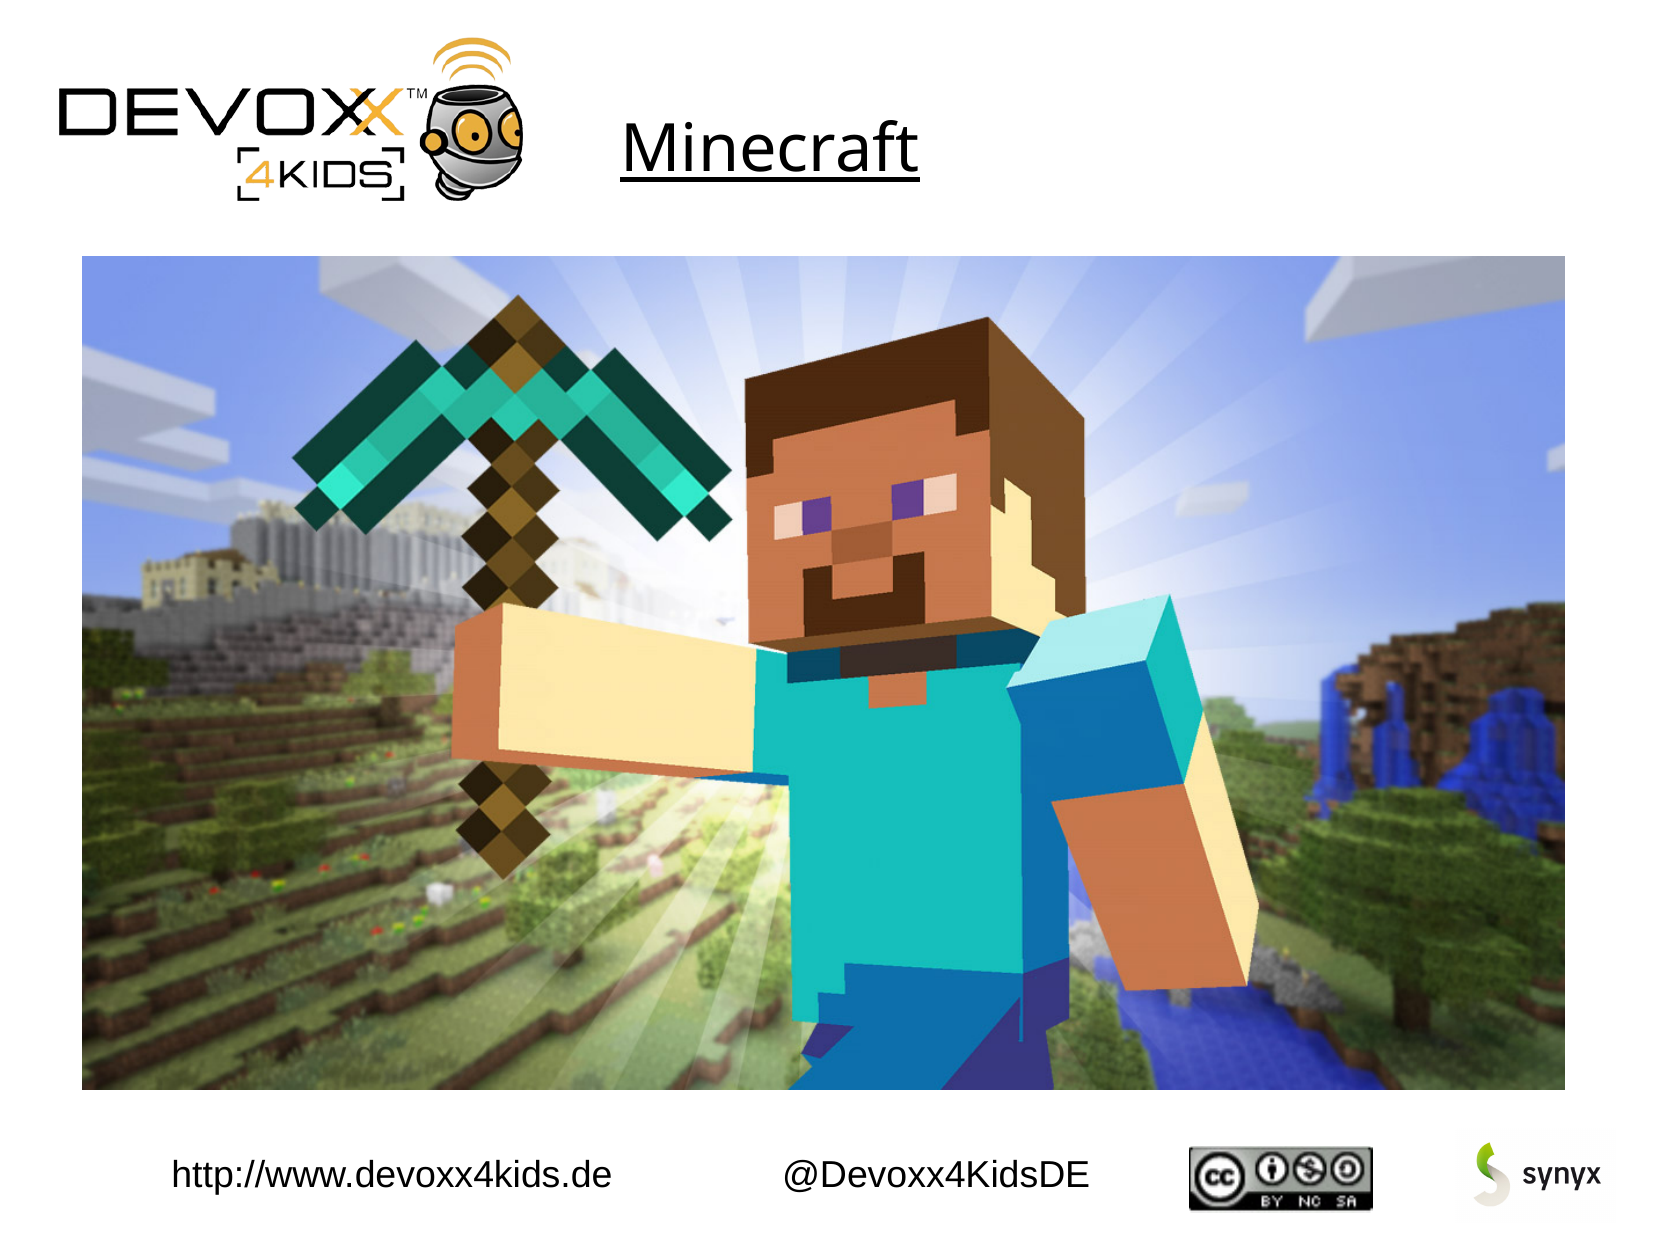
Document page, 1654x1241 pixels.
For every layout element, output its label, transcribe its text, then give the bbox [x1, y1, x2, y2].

text_box Minecraft [605, 93, 1469, 201]
picture [1189, 1146, 1373, 1213]
picture [82, 256, 1565, 1090]
picture [59, 37, 523, 201]
picture [1455, 1128, 1616, 1223]
